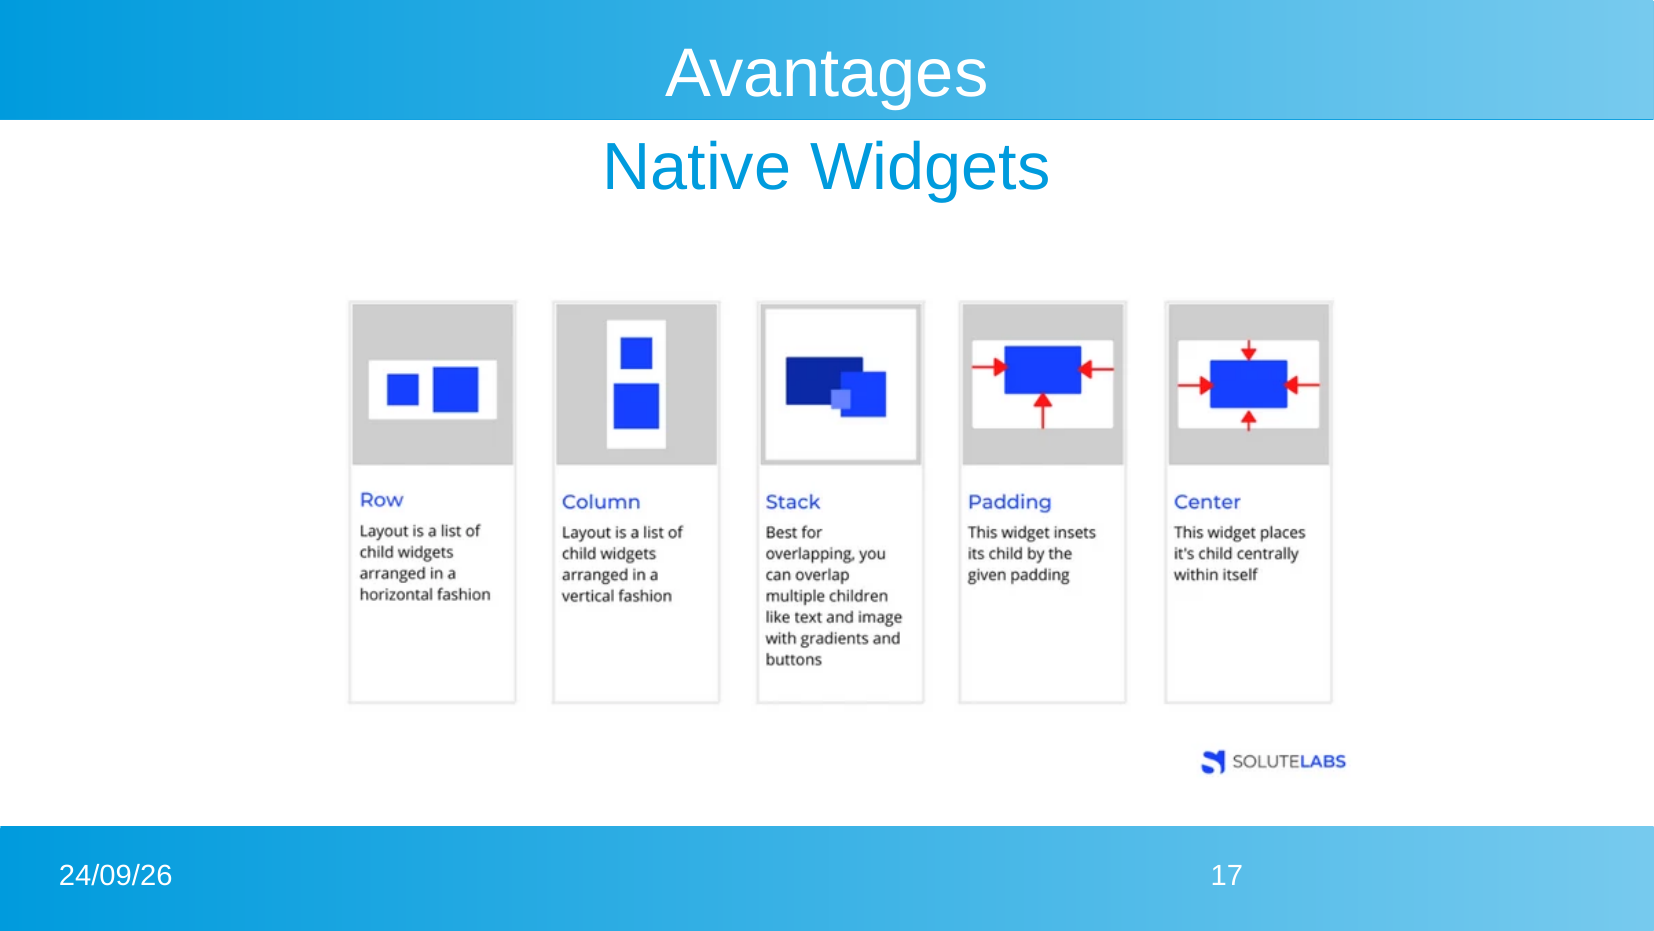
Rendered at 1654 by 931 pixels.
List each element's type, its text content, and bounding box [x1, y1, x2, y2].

subtitle Native Widgets [59, 118, 1595, 207]
text_box [1210, 856, 1595, 916]
title Avantages [59, 29, 1595, 108]
text_box [59, 856, 443, 916]
picture [295, 226, 1388, 798]
